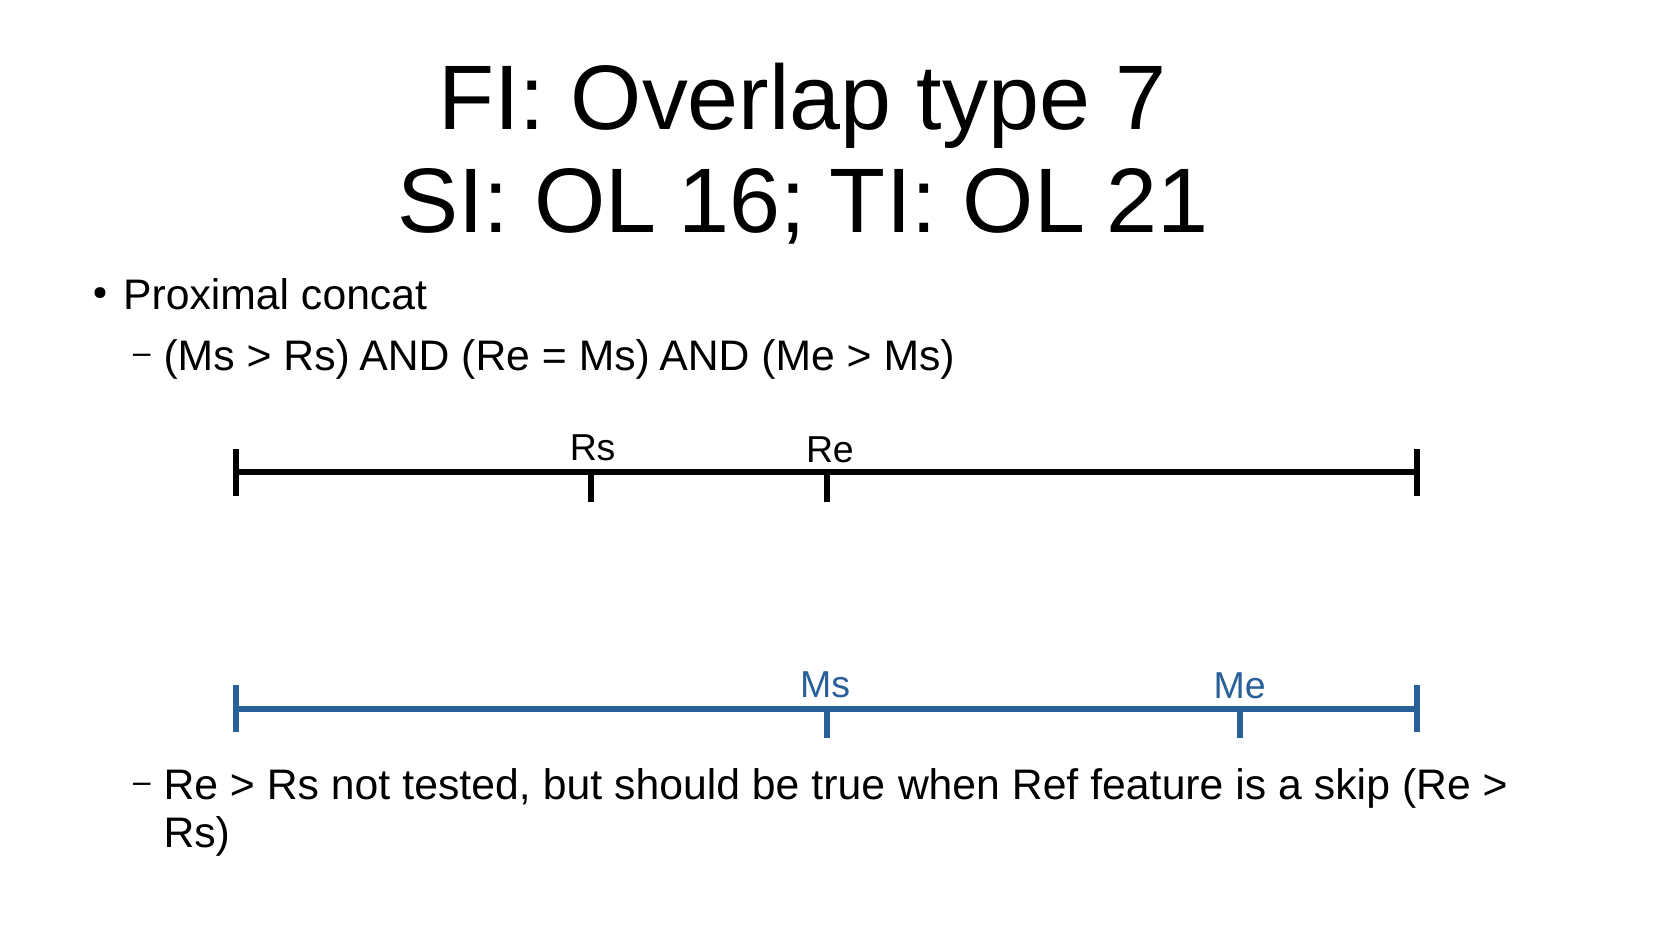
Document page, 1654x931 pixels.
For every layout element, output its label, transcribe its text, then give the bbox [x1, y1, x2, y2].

text_box Rs [555, 419, 662, 519]
text_box Me [1198, 657, 1306, 756]
title FI: Overlap type 7 SI: OL 16; TI: OL 21 [59, 46, 1548, 355]
list Proximal concat (Ms > Rs) AND (Re = Ms) AND (Me > Ms) Re > Rs not tested, but should be true when Ref feature is a skip (Re > Rs) [82, 270, 1571, 863]
text_box Re [791, 420, 898, 520]
text_box Ms [785, 655, 892, 755]
